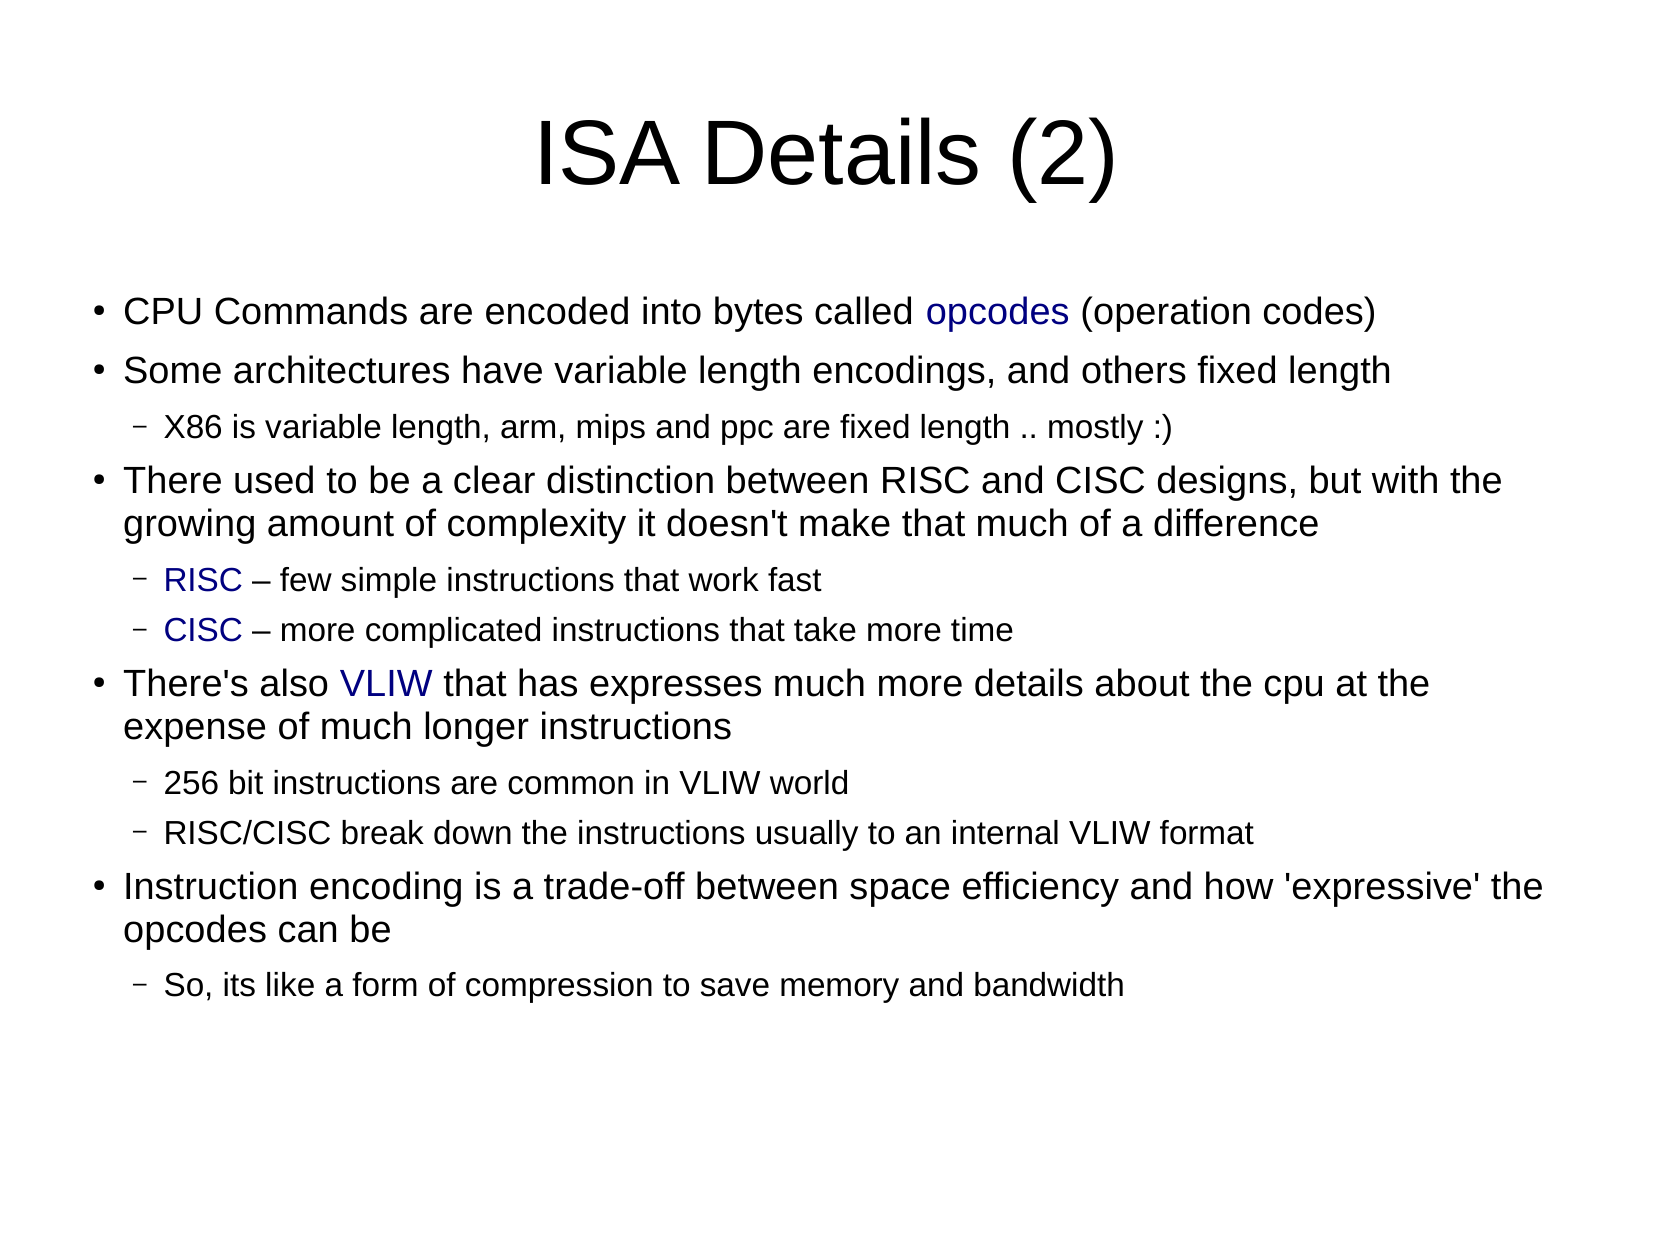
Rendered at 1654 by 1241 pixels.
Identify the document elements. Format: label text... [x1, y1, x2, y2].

list CPU Commands are encoded into bytes called opcodes (operation codes) Some architectures have variable length encodings, and others fixed length X86 is variable length, arm, mips and ppc are fixed length .. mostly :) There used to be a clear distinction between RISC and CISC designs, but with the growing amount of complexity it doesn't make that much of a difference RISC – few simple instructions that work fast CISC – more complicated instructions that take more time There's also VLIW that has expresses much more details about the cpu at the expense of much longer instructions 256 bit instructions are common in VLIW world RISC/CISC break down the instructions usually to an internal VLIW format Instruction encoding is a trade-off between space efficiency and how 'expressive' the opcodes can be So, its like a form of compression to save memory and bandwidth [82, 290, 1571, 1010]
title ISA Details (2) [82, 49, 1571, 257]
